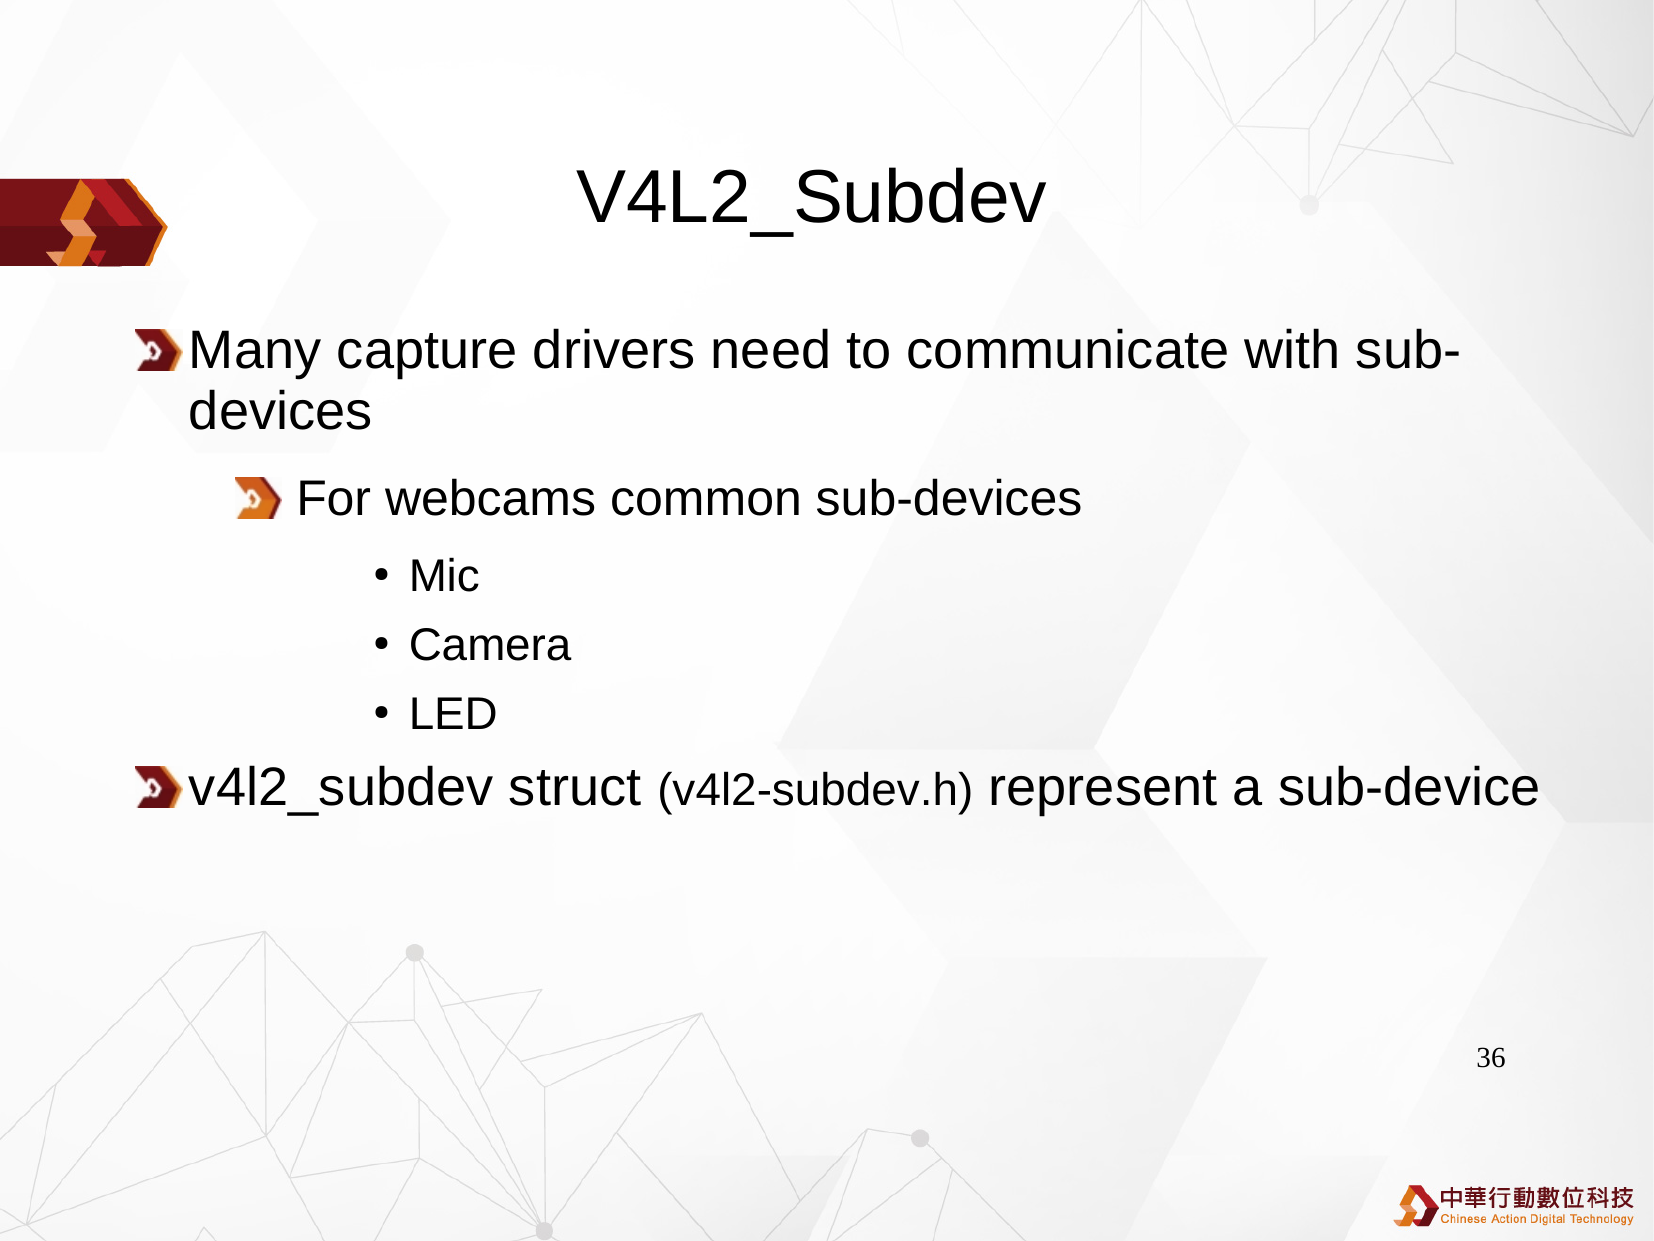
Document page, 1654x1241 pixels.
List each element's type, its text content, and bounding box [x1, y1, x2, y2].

list Many capture drivers need to communicate with sub-devices For webcams common sub-devices Mic Camera LED v4l2_subdev struct (v4l2-subdev.h) represent a sub-device [118, 319, 1571, 1040]
picture [0, 0, 1654, 1241]
title V4L2_Subdev [118, 112, 1506, 281]
